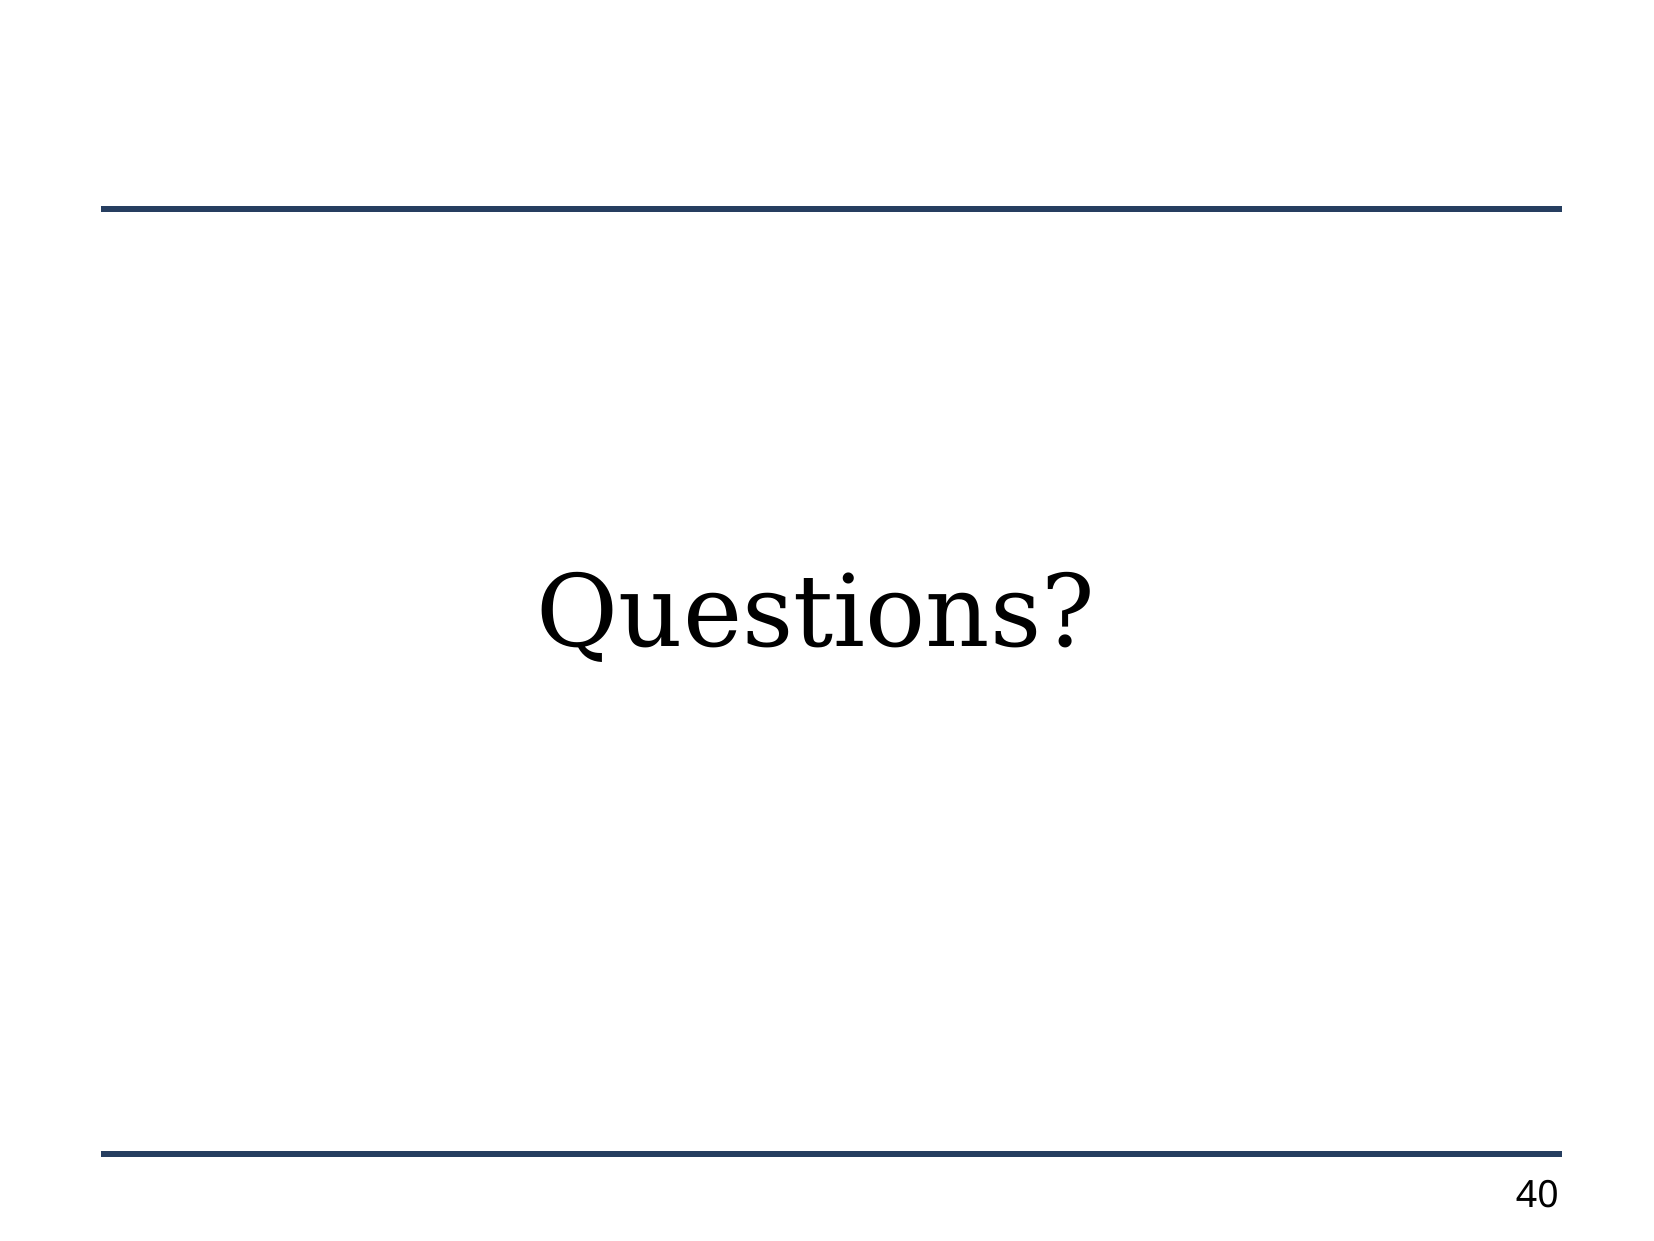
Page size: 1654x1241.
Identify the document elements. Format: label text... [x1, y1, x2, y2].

title Questions? [91, 504, 1541, 719]
